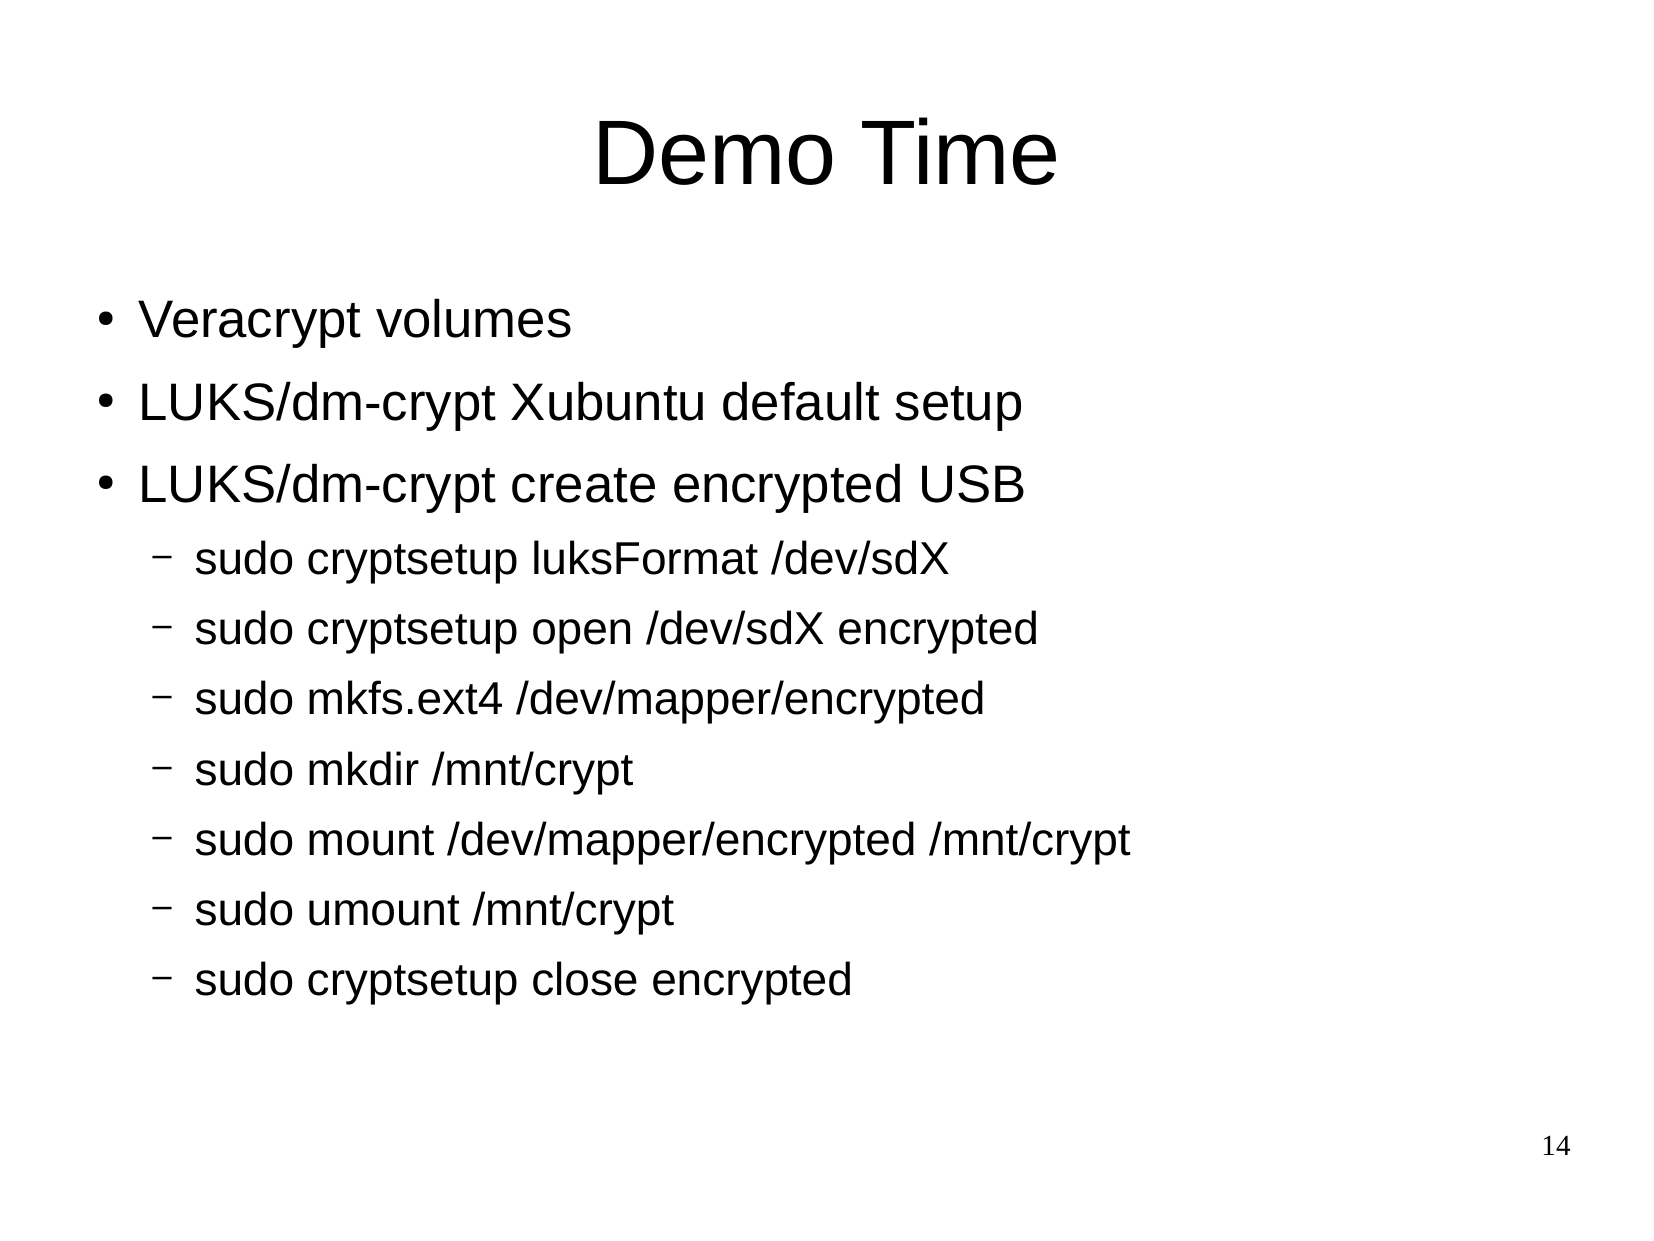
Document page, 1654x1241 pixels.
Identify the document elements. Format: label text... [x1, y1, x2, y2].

title Demo Time [82, 49, 1571, 257]
list Veracrypt volumes LUKS/dm-crypt Xubuntu default setup LUKS/dm-crypt create encrypted USB sudo cryptsetup luksFormat /dev/sdX sudo cryptsetup open /dev/sdX encrypted sudo mkfs.ext4 /dev/mapper/encrypted sudo mkdir /mnt/crypt sudo mount /dev/mapper/encrypted /mnt/crypt sudo umount /mnt/crypt sudo cryptsetup close encrypted [82, 290, 1571, 1010]
